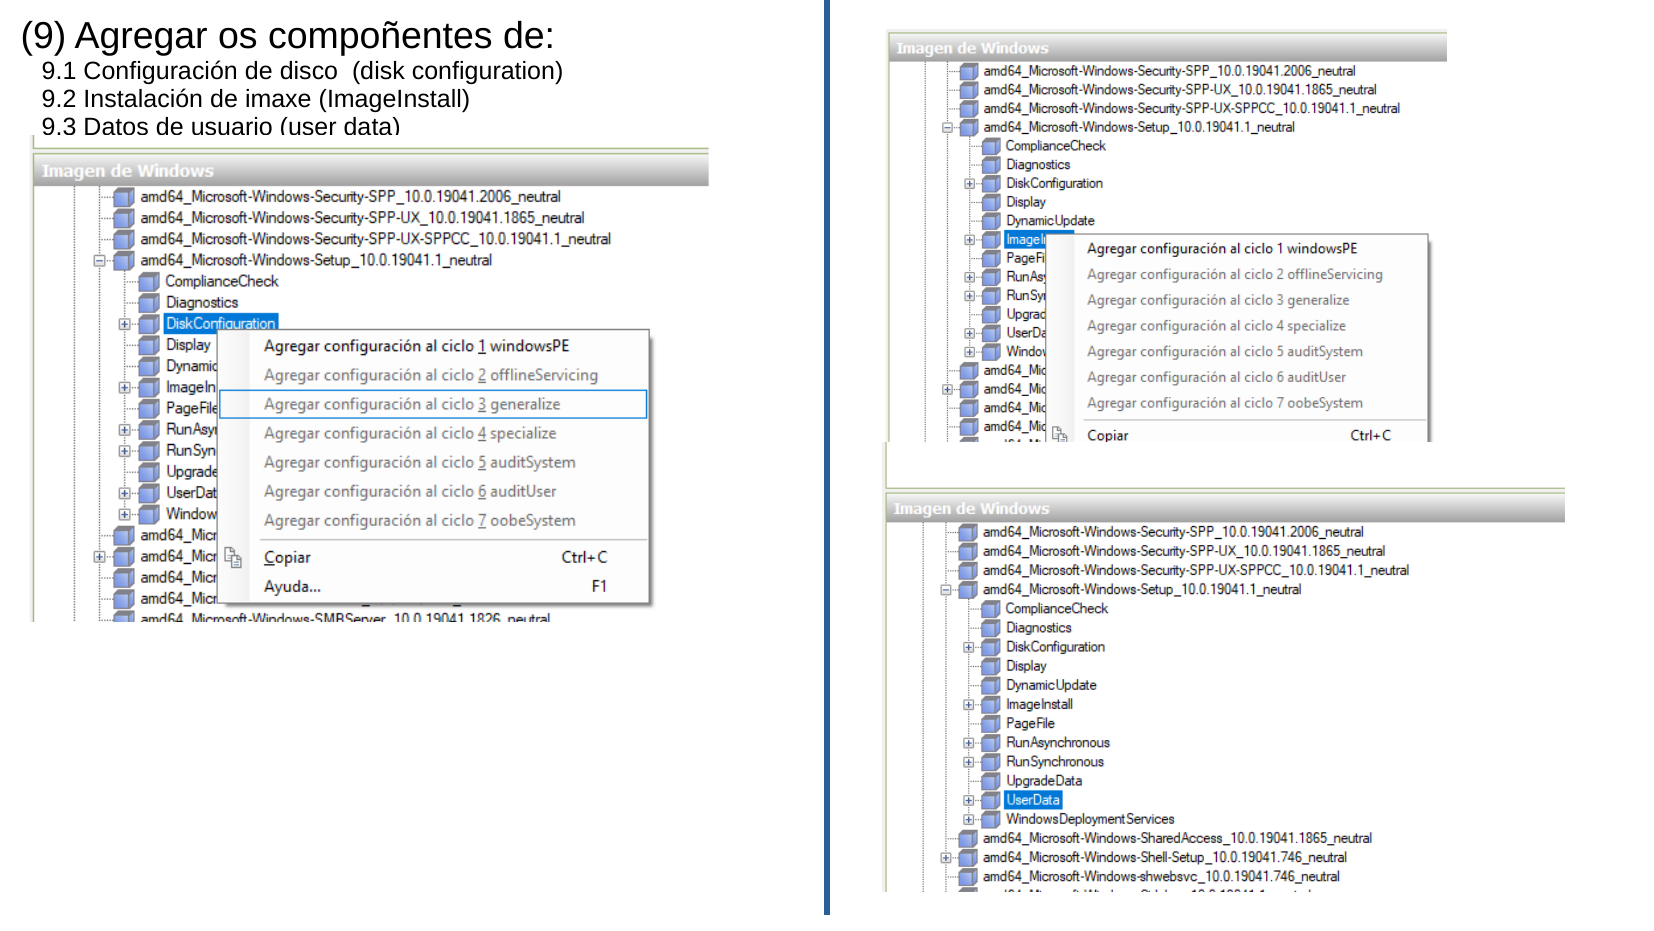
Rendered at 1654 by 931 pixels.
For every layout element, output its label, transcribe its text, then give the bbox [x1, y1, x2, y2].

text_box (9) Agregar os compoñentes de: 9.1 Configuración de disco (disk configuration) 9.2 Instalación de imaxe (ImageInstall) 9.3 Datos de usuario (user data) [5, 7, 804, 149]
picture [29, 135, 709, 622]
picture [826, 29, 1565, 892]
